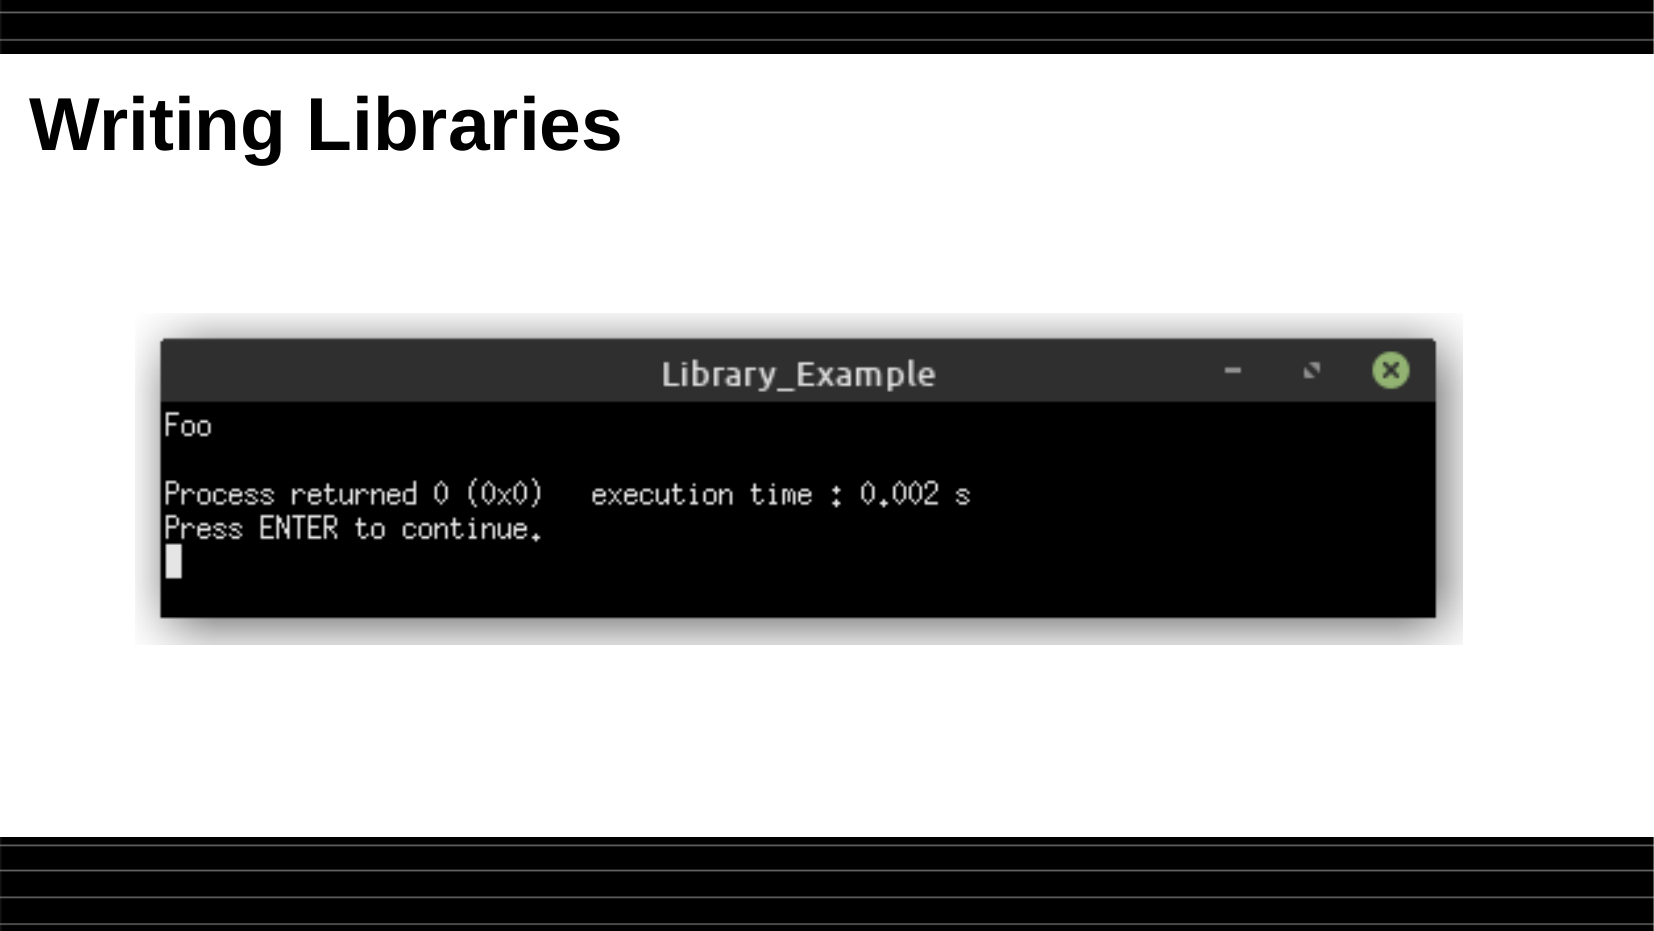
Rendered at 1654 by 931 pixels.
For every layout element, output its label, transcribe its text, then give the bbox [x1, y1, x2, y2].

picture [135, 313, 1463, 646]
text_box Writing Libraries [15, 75, 1546, 174]
picture [0, 837, 1654, 931]
picture [0, 0, 1654, 54]
